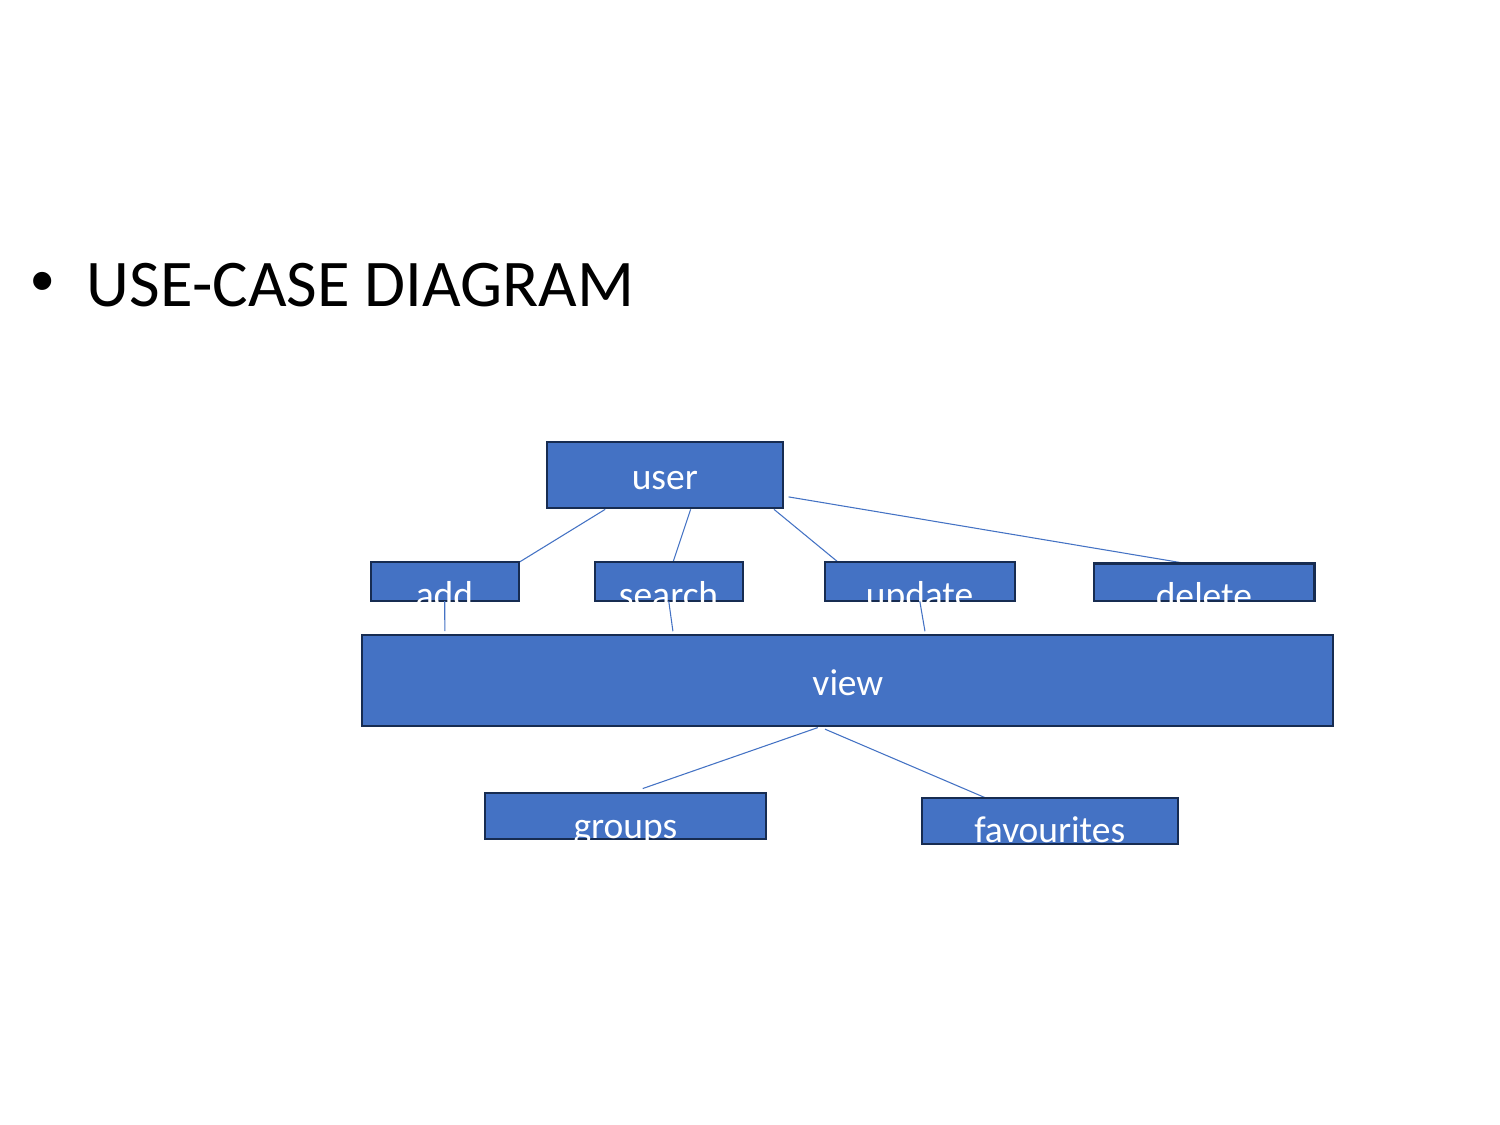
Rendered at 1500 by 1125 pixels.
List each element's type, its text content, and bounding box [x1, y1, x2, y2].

text_box add [371, 562, 519, 601]
text_box favourites [922, 798, 1178, 844]
text_box groups [485, 793, 766, 839]
text_box search [595, 562, 743, 601]
text_box add [458, 591, 467, 601]
text_box delete [1094, 564, 1315, 601]
text_box update [825, 562, 1015, 601]
text_box add [438, 591, 447, 601]
list USE-CASE DIAGRAM [15, 232, 1366, 976]
text_box groups [649, 822, 658, 836]
text_box user [547, 442, 783, 508]
text_box view [362, 635, 1333, 726]
